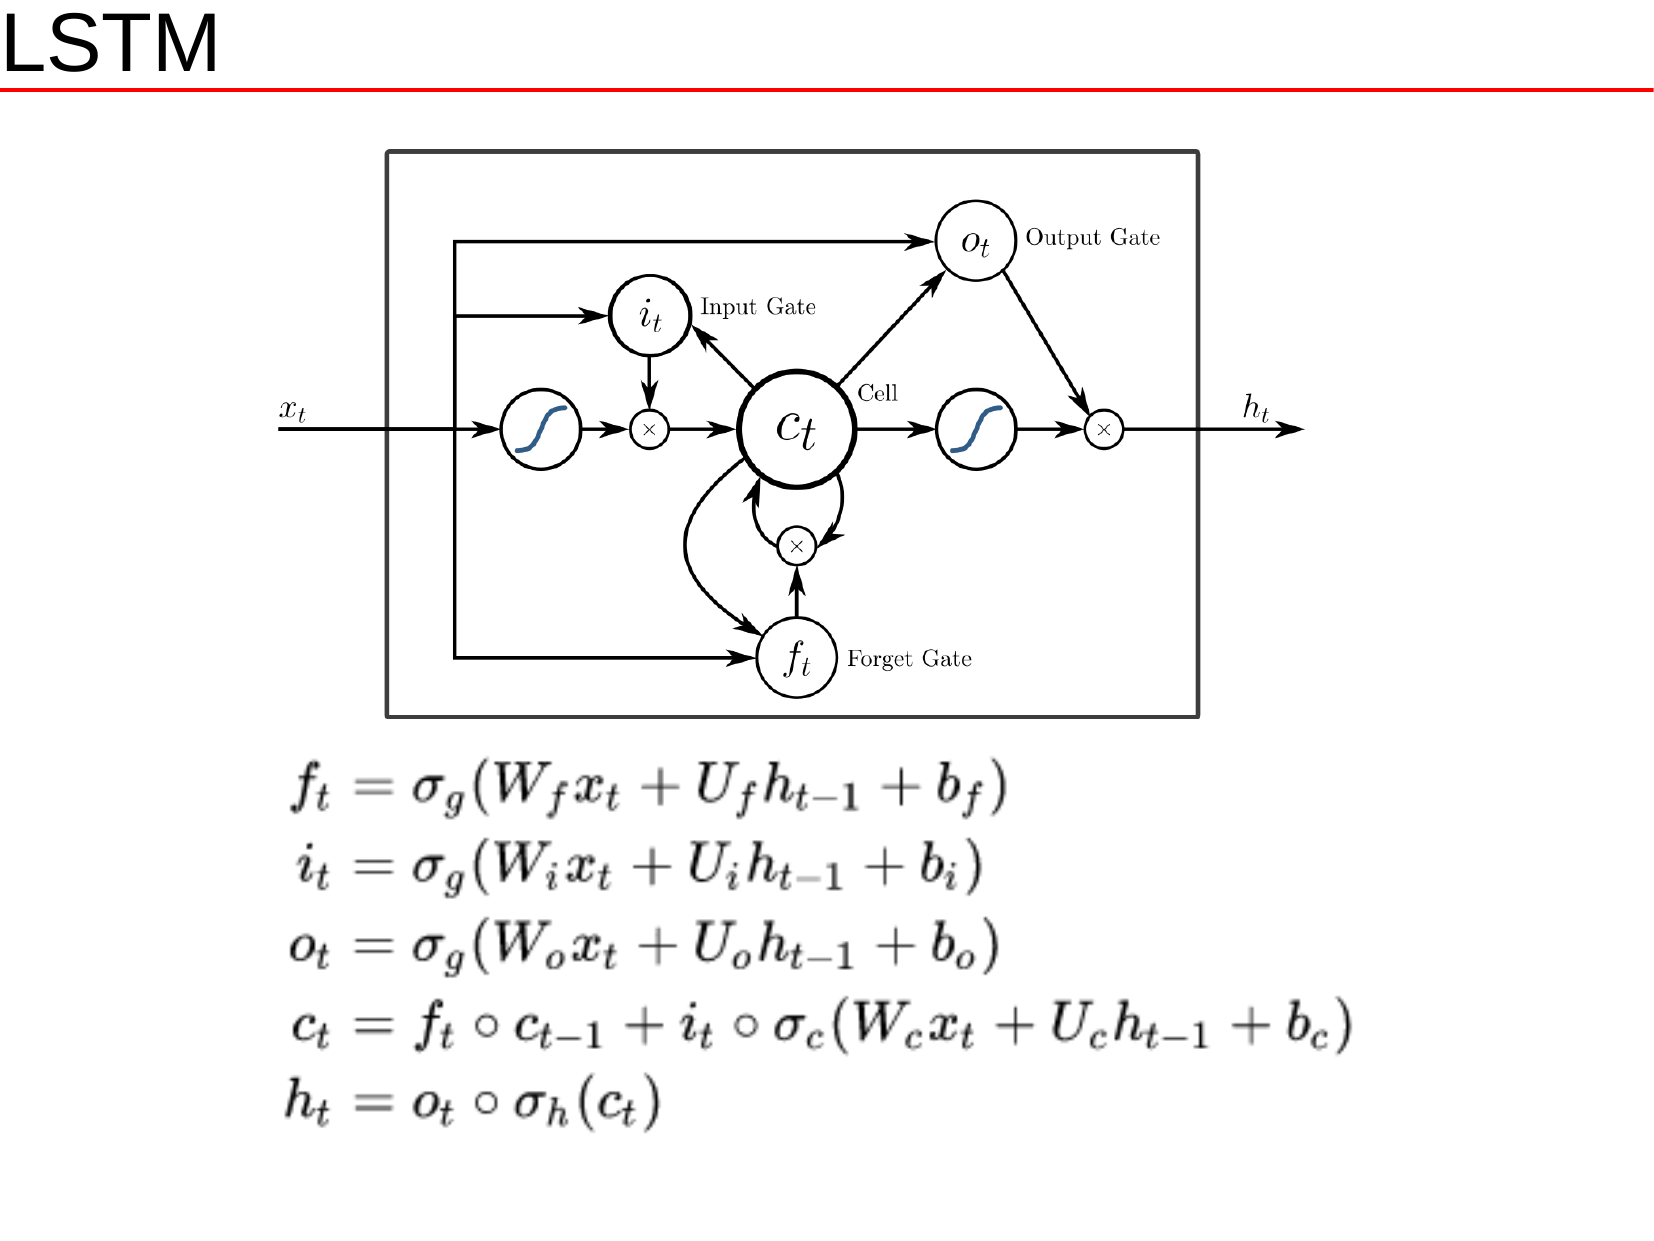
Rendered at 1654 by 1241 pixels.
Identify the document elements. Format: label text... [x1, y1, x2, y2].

picture [270, 149, 1306, 719]
picture [275, 749, 1366, 1139]
title LSTM [0, 0, 1489, 90]
